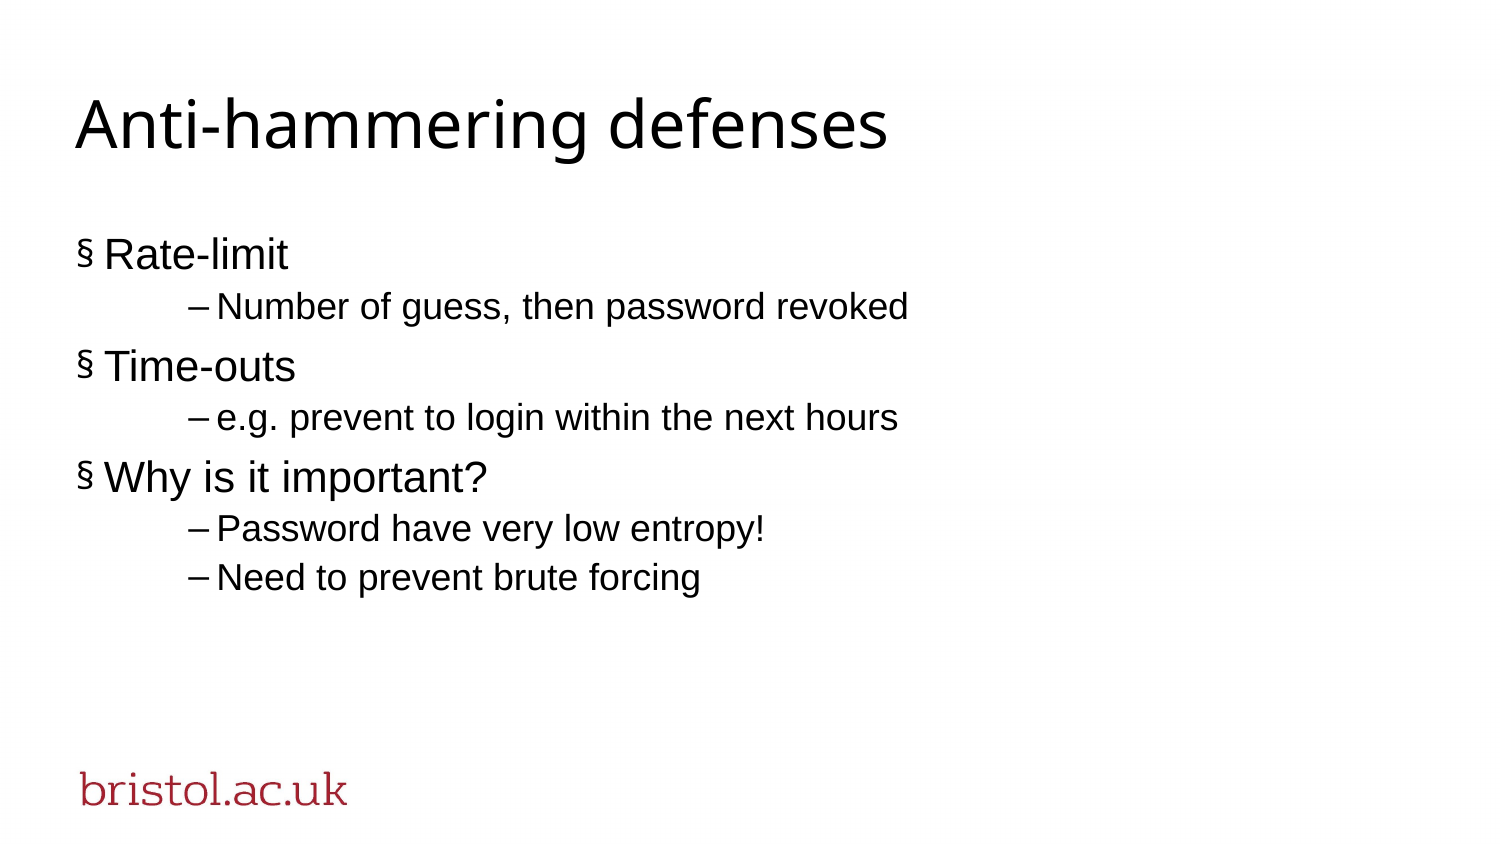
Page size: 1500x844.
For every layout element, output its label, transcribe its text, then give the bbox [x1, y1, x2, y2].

title Anti-hammering defenses [60, 44, 1440, 209]
list Rate-limit Number of guess, then password revoked Time-outs e.g. prevent to login within the next hours Why is it important? Password have very low entropy! Need to prevent brute forcing [60, 224, 1440, 699]
